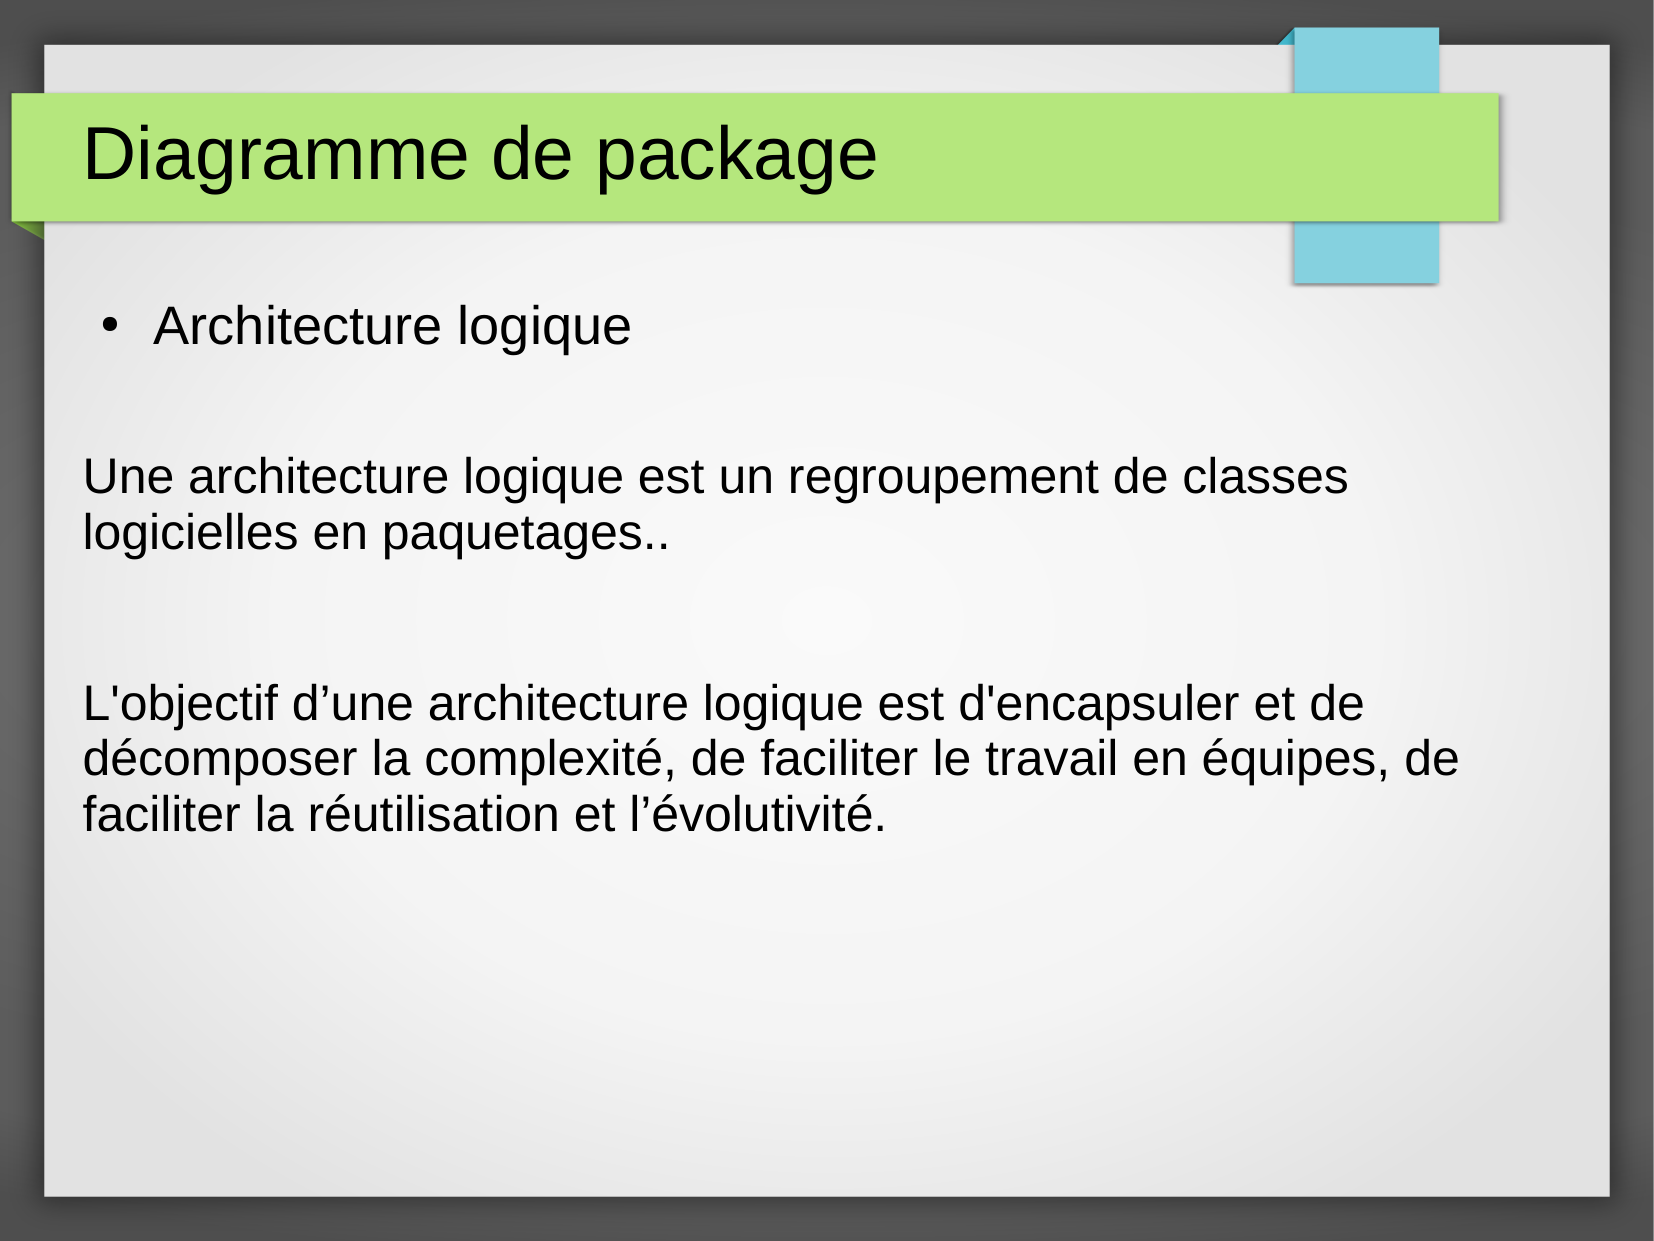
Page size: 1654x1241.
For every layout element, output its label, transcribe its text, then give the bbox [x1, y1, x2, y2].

list Une architecture logique est un regroupement de classes logicielles en paquetages.. L'objectif d’une architecture logique est d'encapsuler et de décomposer la complexité, de faciliter le travail en équipes, de faciliter la réutilisation et l’évolutivité. [82, 448, 1571, 1015]
list Architecture logique [82, 295, 1571, 378]
title Diagramme de package [82, 94, 1264, 213]
picture [0, 0, 1654, 1241]
